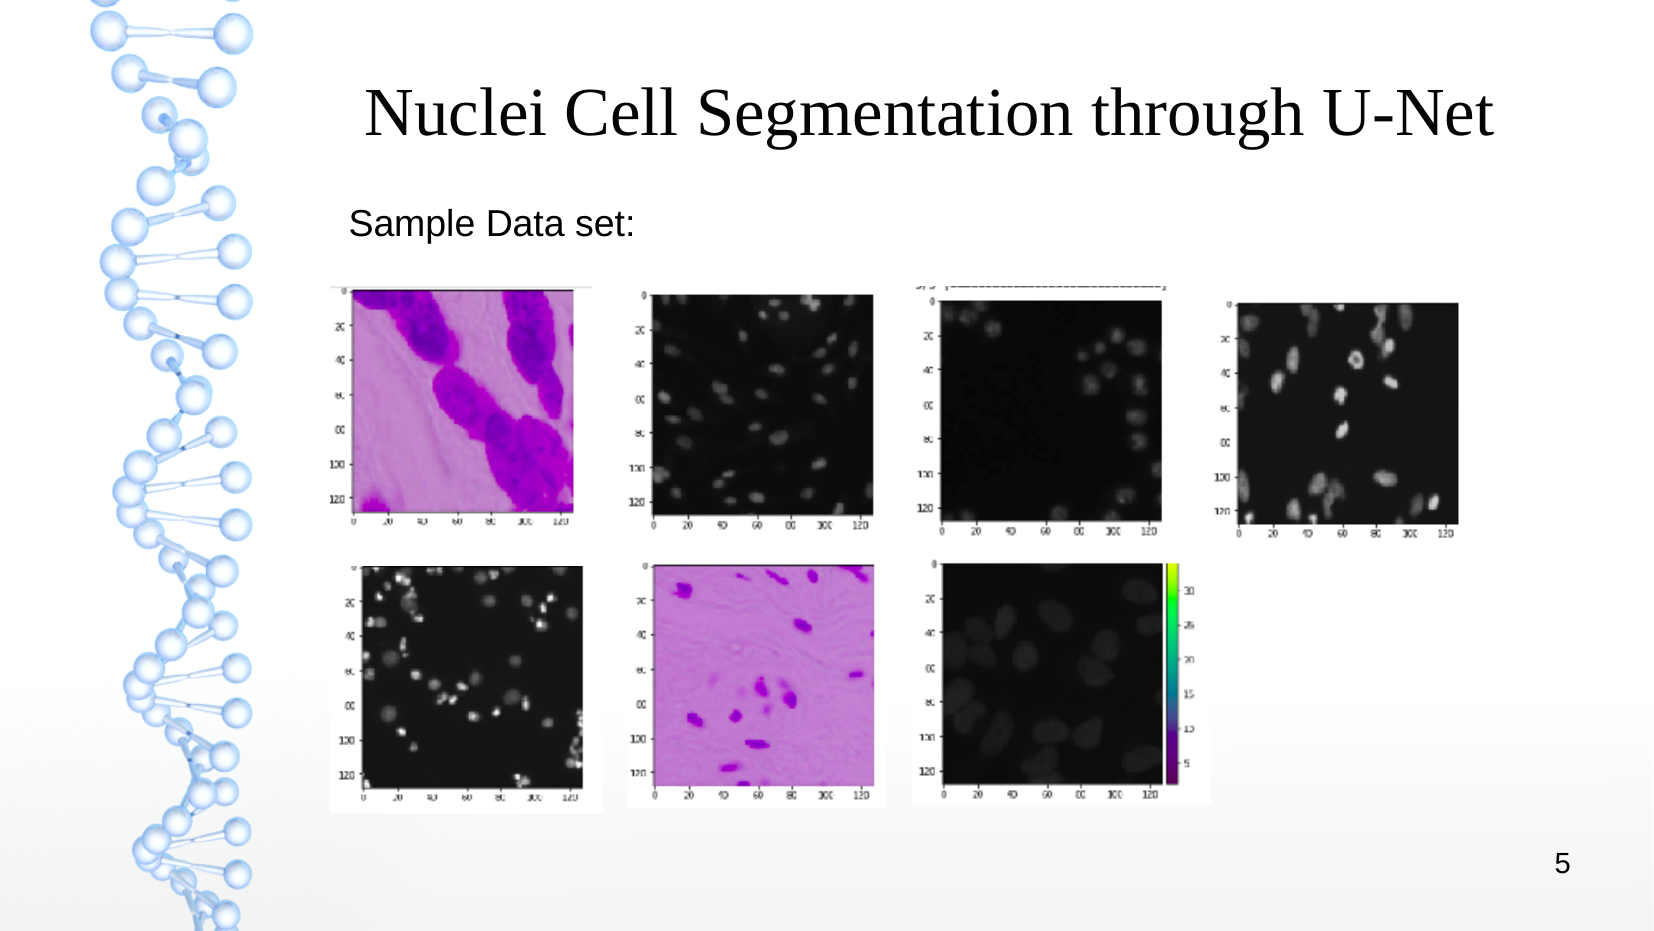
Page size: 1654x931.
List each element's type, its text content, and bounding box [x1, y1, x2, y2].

picture [0, 0, 1654, 931]
text_box Sample Data set: [333, 195, 1028, 378]
title Nuclei Cell Segmentation through U-Net [265, 35, 1595, 189]
